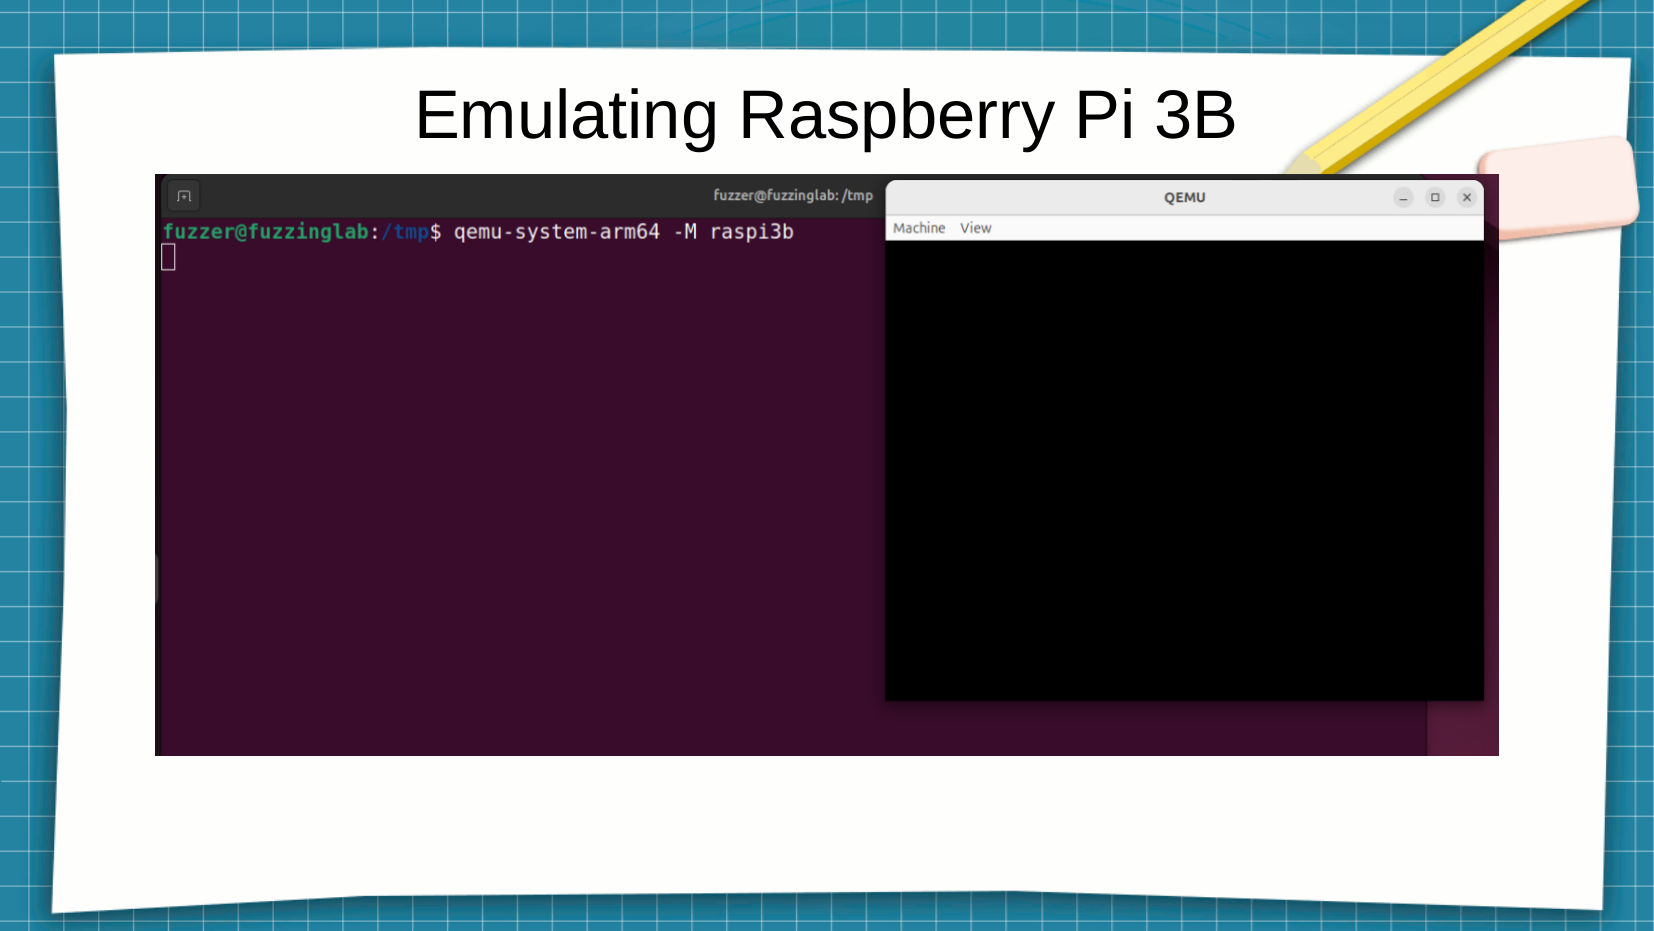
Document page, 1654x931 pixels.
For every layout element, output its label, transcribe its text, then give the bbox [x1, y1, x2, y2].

picture [0, 0, 1654, 931]
title Emulating Raspberry Pi 3B [82, 37, 1571, 193]
